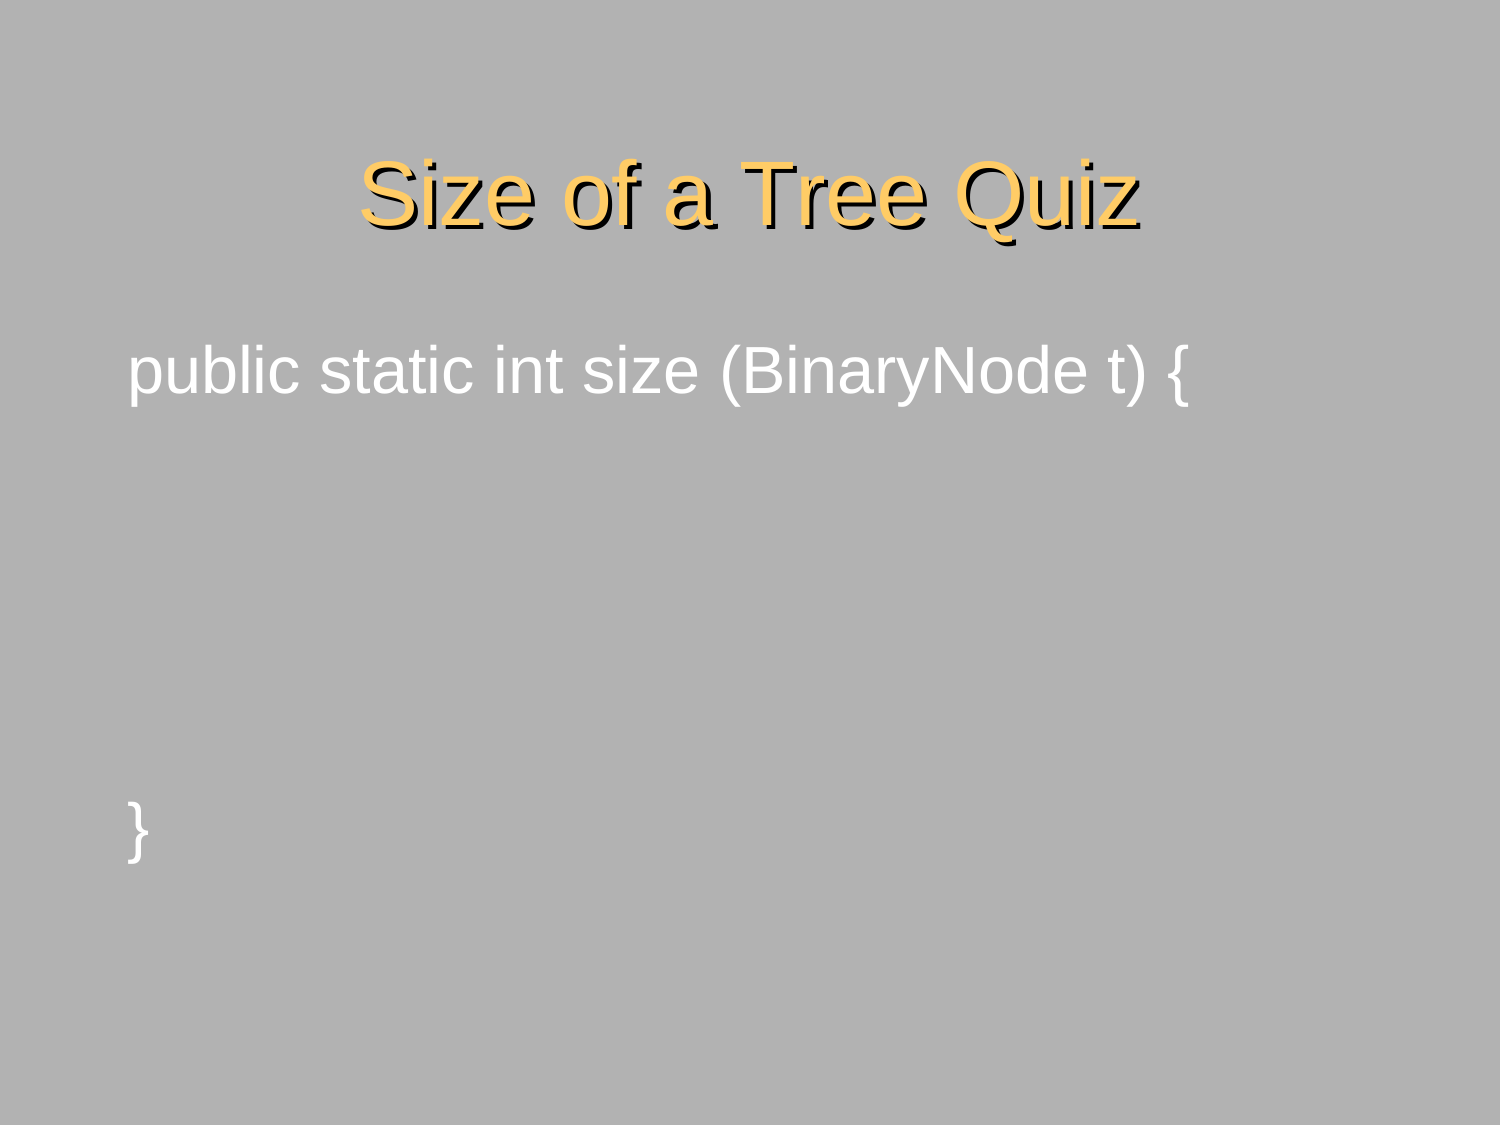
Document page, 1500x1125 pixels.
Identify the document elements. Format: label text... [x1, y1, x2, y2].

title Size of a Tree Quiz [112, 99, 1388, 288]
list public static int size (BinaryNode t) { } [112, 324, 1388, 1001]
